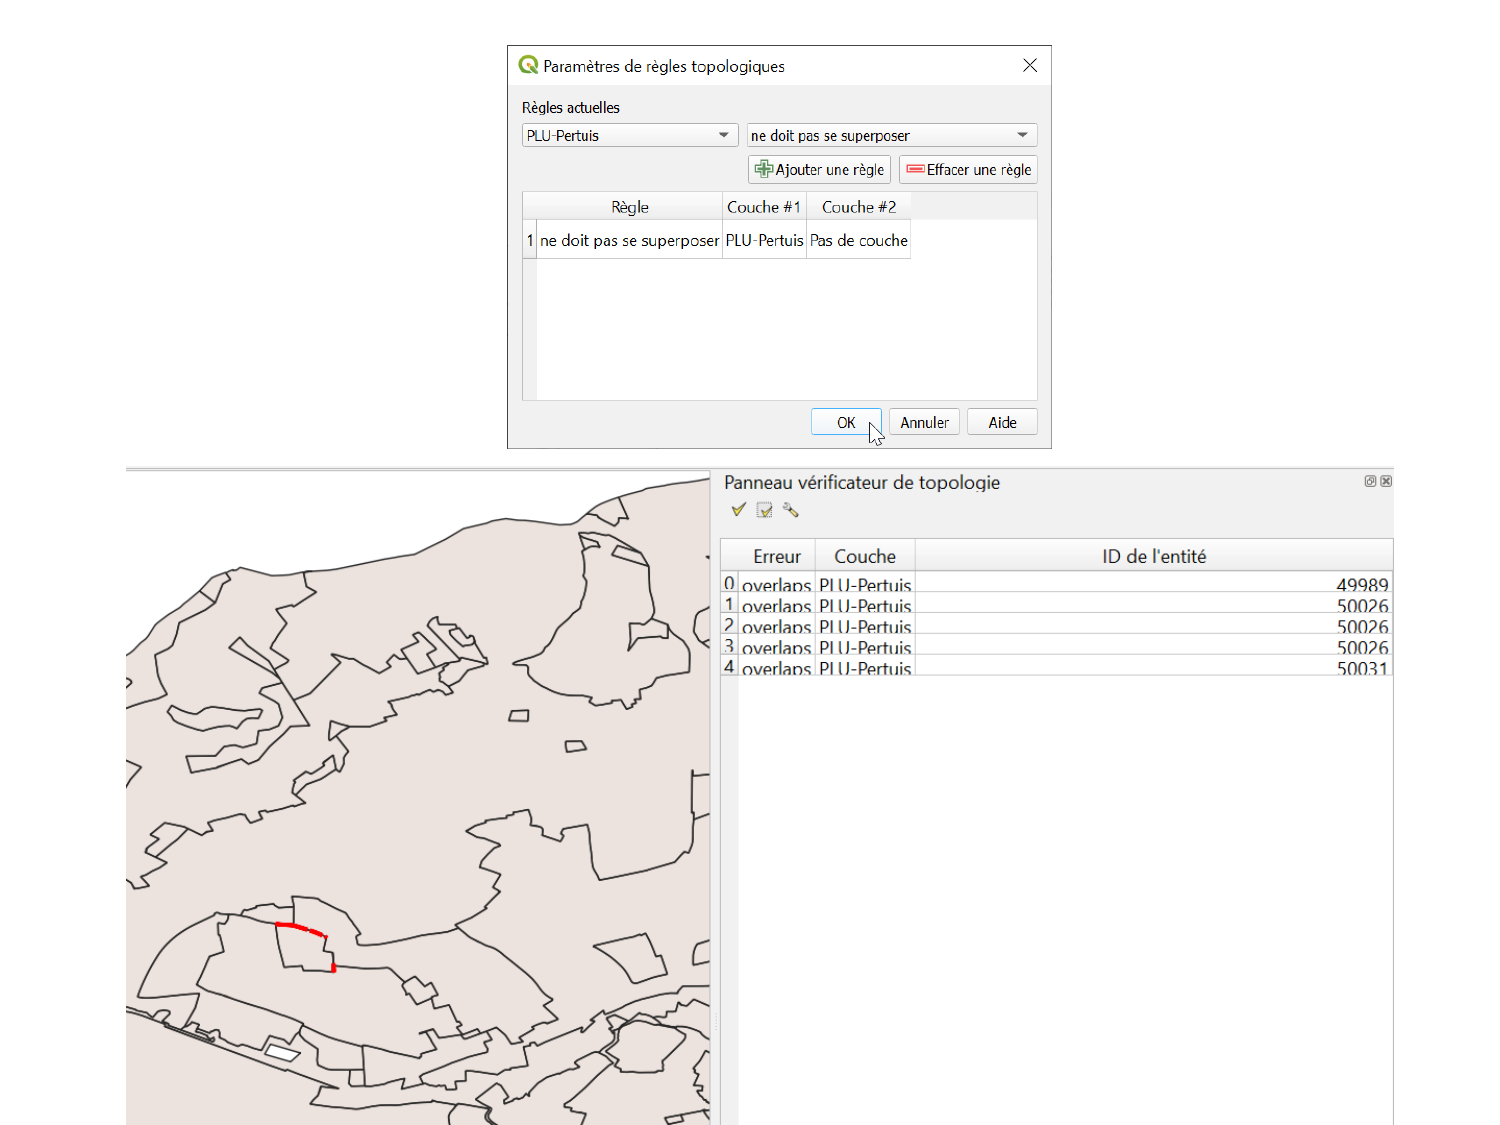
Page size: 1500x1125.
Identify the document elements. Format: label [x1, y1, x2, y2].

picture [507, 45, 1052, 449]
picture [126, 466, 1394, 1125]
